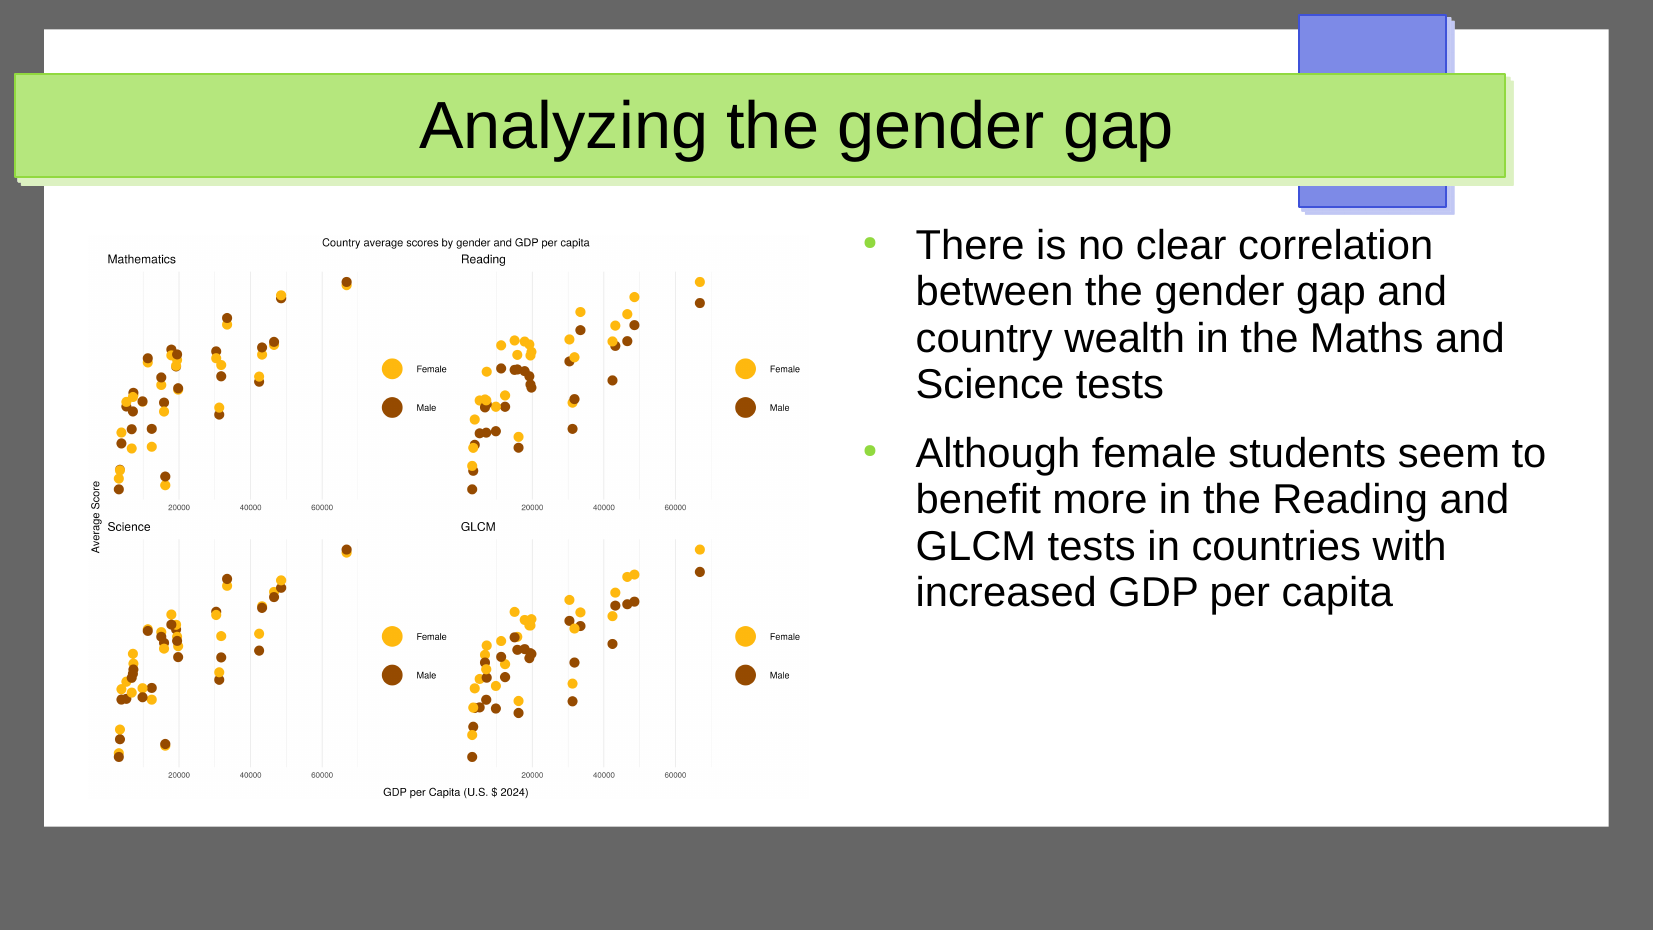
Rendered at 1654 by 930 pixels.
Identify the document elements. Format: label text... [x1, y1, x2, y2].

title Analyzing the gender gap [88, 73, 1506, 178]
picture [88, 235, 809, 799]
list There is no clear correlation between the gender gap and country wealth in the Maths and Science tests Although female students seem to benefit more in the Reading and GLCM tests in countries with increased GDP per capita [844, 221, 1566, 812]
